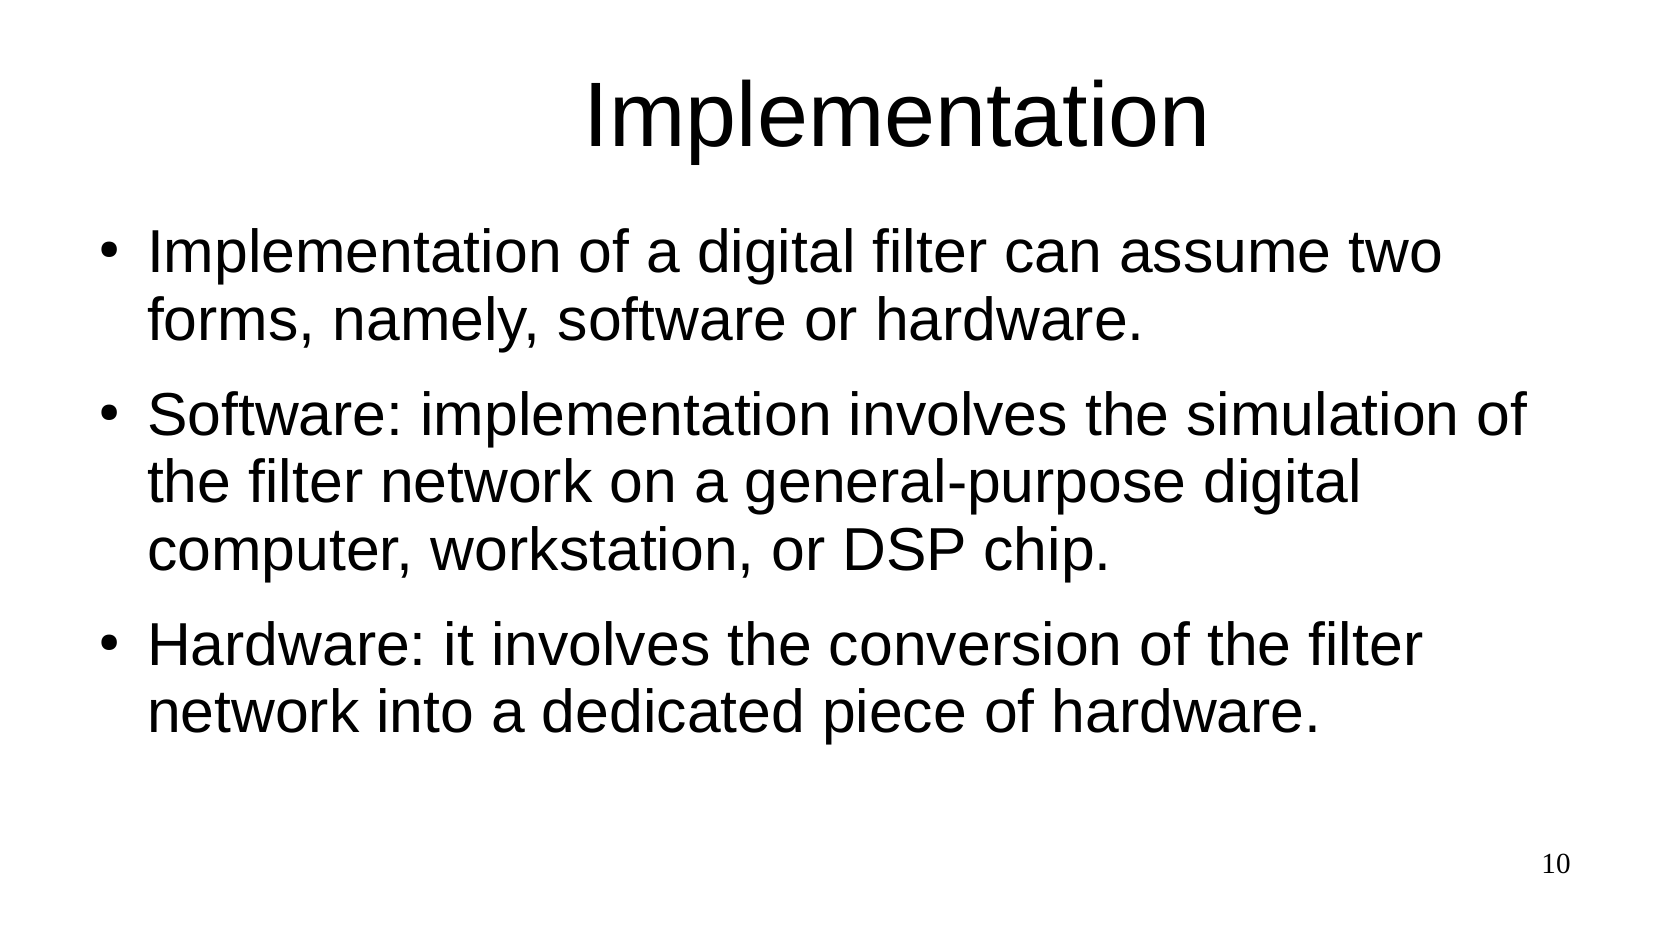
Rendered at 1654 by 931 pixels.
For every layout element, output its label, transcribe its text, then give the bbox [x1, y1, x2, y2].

title Implementation [82, 37, 1571, 193]
list Implementation of a digital ﬁlter can assume two forms, namely, software or hardware. Software: implementation involves the simulation of the ﬁlter network on a general-purpose digital computer, workstation, or DSP chip. Hardware: it involves the conversion of the ﬁlter network into a dedicated piece of hardware. [82, 217, 1571, 758]
